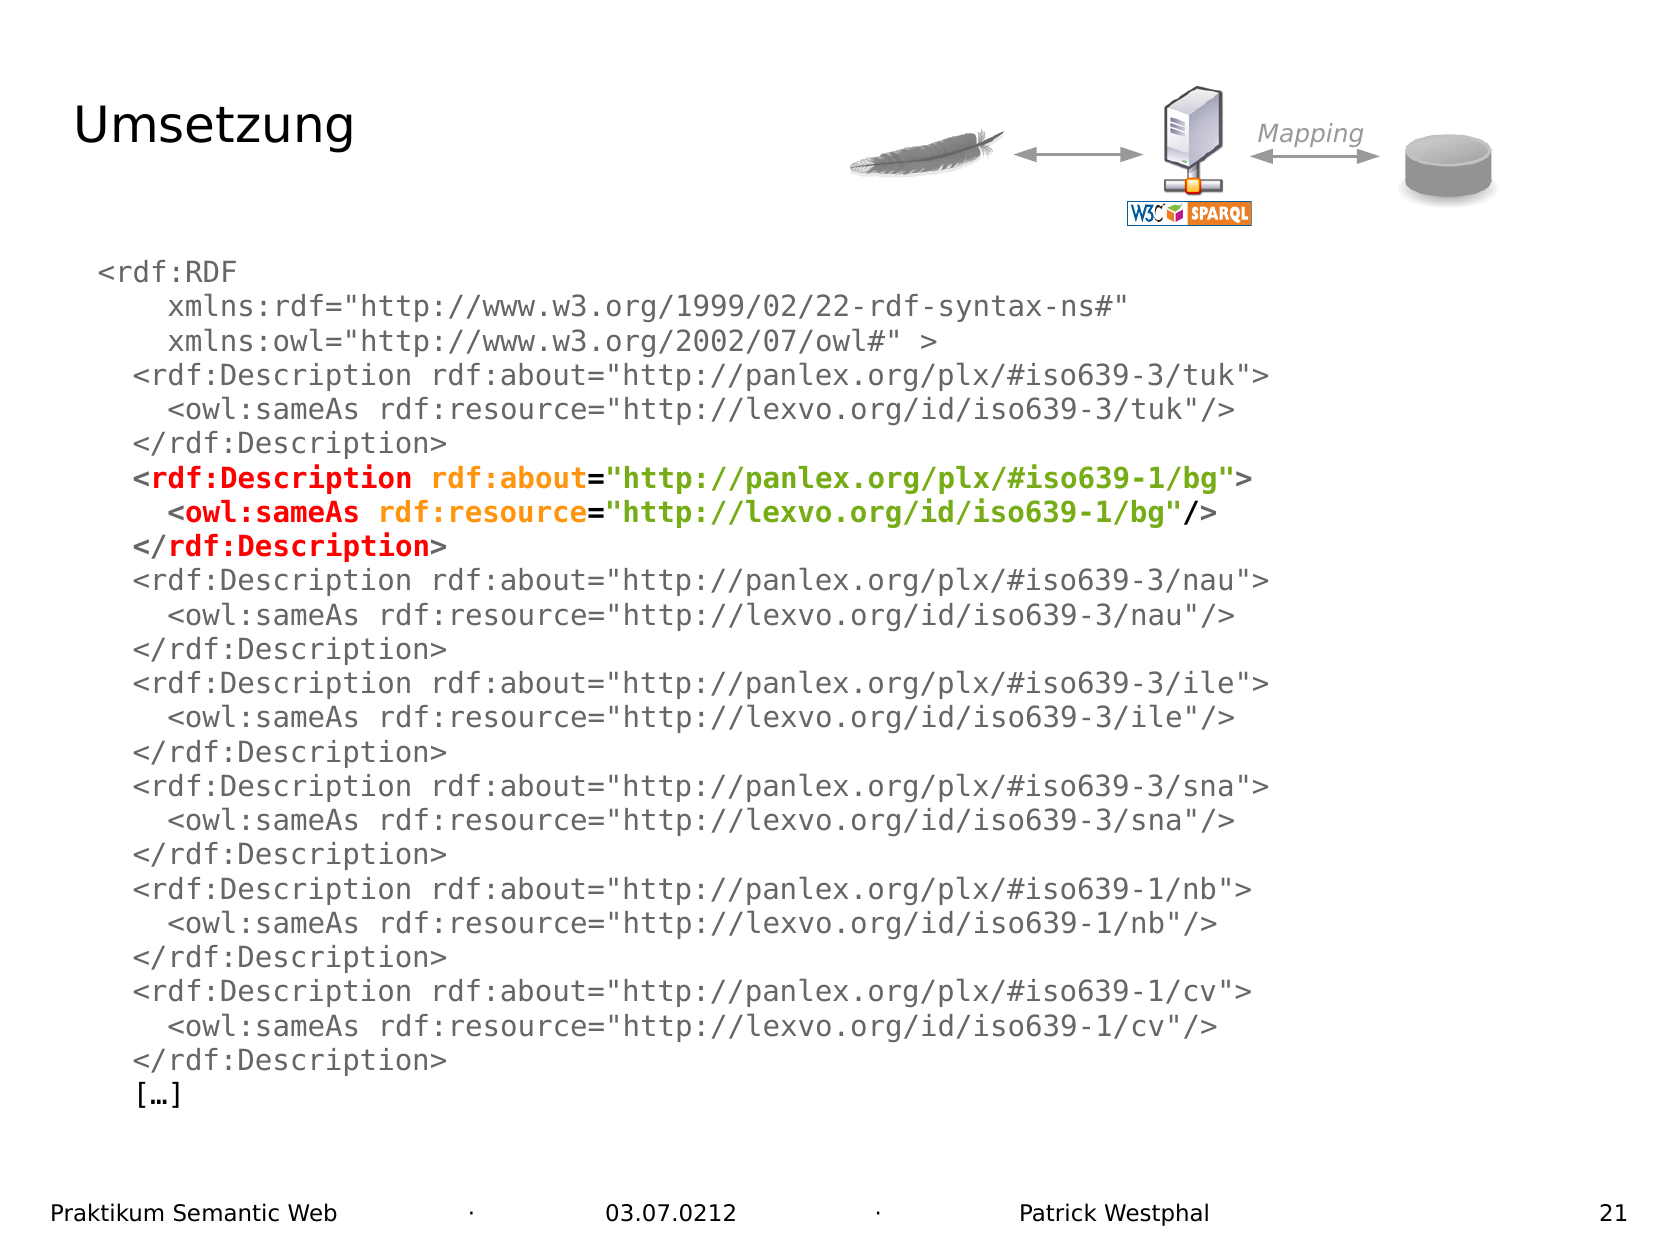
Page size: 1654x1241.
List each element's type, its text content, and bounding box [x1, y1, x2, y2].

text_box <rdf:RDF xmlns:rdf="http://www.w3.org/1999/02/22-rdf-syntax-ns#" xmlns:owl="http://www.w3.org/2002/07/owl#" > <rdf:Description rdf:about="http://panlex.org/plx/#iso639-3/tuk"> <owl:sameAs rdf:resource="http://lexvo.org/id/iso639-3/tuk"/> </rdf:Description> <rdf:Description rdf:about="http://panlex.org/plx/#iso639-1/bg"> <owl:sameAs rdf:resource="http://lexvo.org/id/iso639-1/bg"/> </rdf:Description> <rdf:Description rdf:about="http://panlex.org/plx/#iso639-3/nau"> <owl:sameAs rdf:resource="http://lexvo.org/id/iso639-3/nau"/> </rdf:Description> <rdf:Description rdf:about="http://panlex.org/plx/#iso639-3/ile"> <owl:sameAs rdf:resource="http://lexvo.org/id/iso639-3/ile"/> </rdf:Description> <rdf:Description rdf:about="http://panlex.org/plx/#iso639-3/sna"> <owl:sameAs rdf:resource="http://lexvo.org/id/iso639-3/sna"/> </rdf:Description> <rdf:Description rdf:about="http://panlex.org/plx/#iso639-1/nb"> <owl:sameAs rdf:resource="http://lexvo.org/id/iso639-1/nb"/> </rdf:Description> <rdf:Description rdf:about="http://panlex.org/plx/#iso639-1/cv"> <owl:sameAs rdf:resource="http://lexvo.org/id/iso639-1/cv"/> </rdf:Description> […] [82, 248, 1560, 1120]
text_box <Nummer> [1474, 1192, 1644, 1235]
picture [850, 129, 1004, 178]
text_box Praktikum Semantic Web · 03.07.0212 · Patrick Westphal [35, 1192, 1300, 1235]
picture [1135, 82, 1250, 197]
text_box Mapping [1226, 112, 1396, 157]
text_box Umsetzung [59, 59, 1583, 133]
picture [1127, 201, 1252, 226]
picture [1398, 116, 1500, 217]
